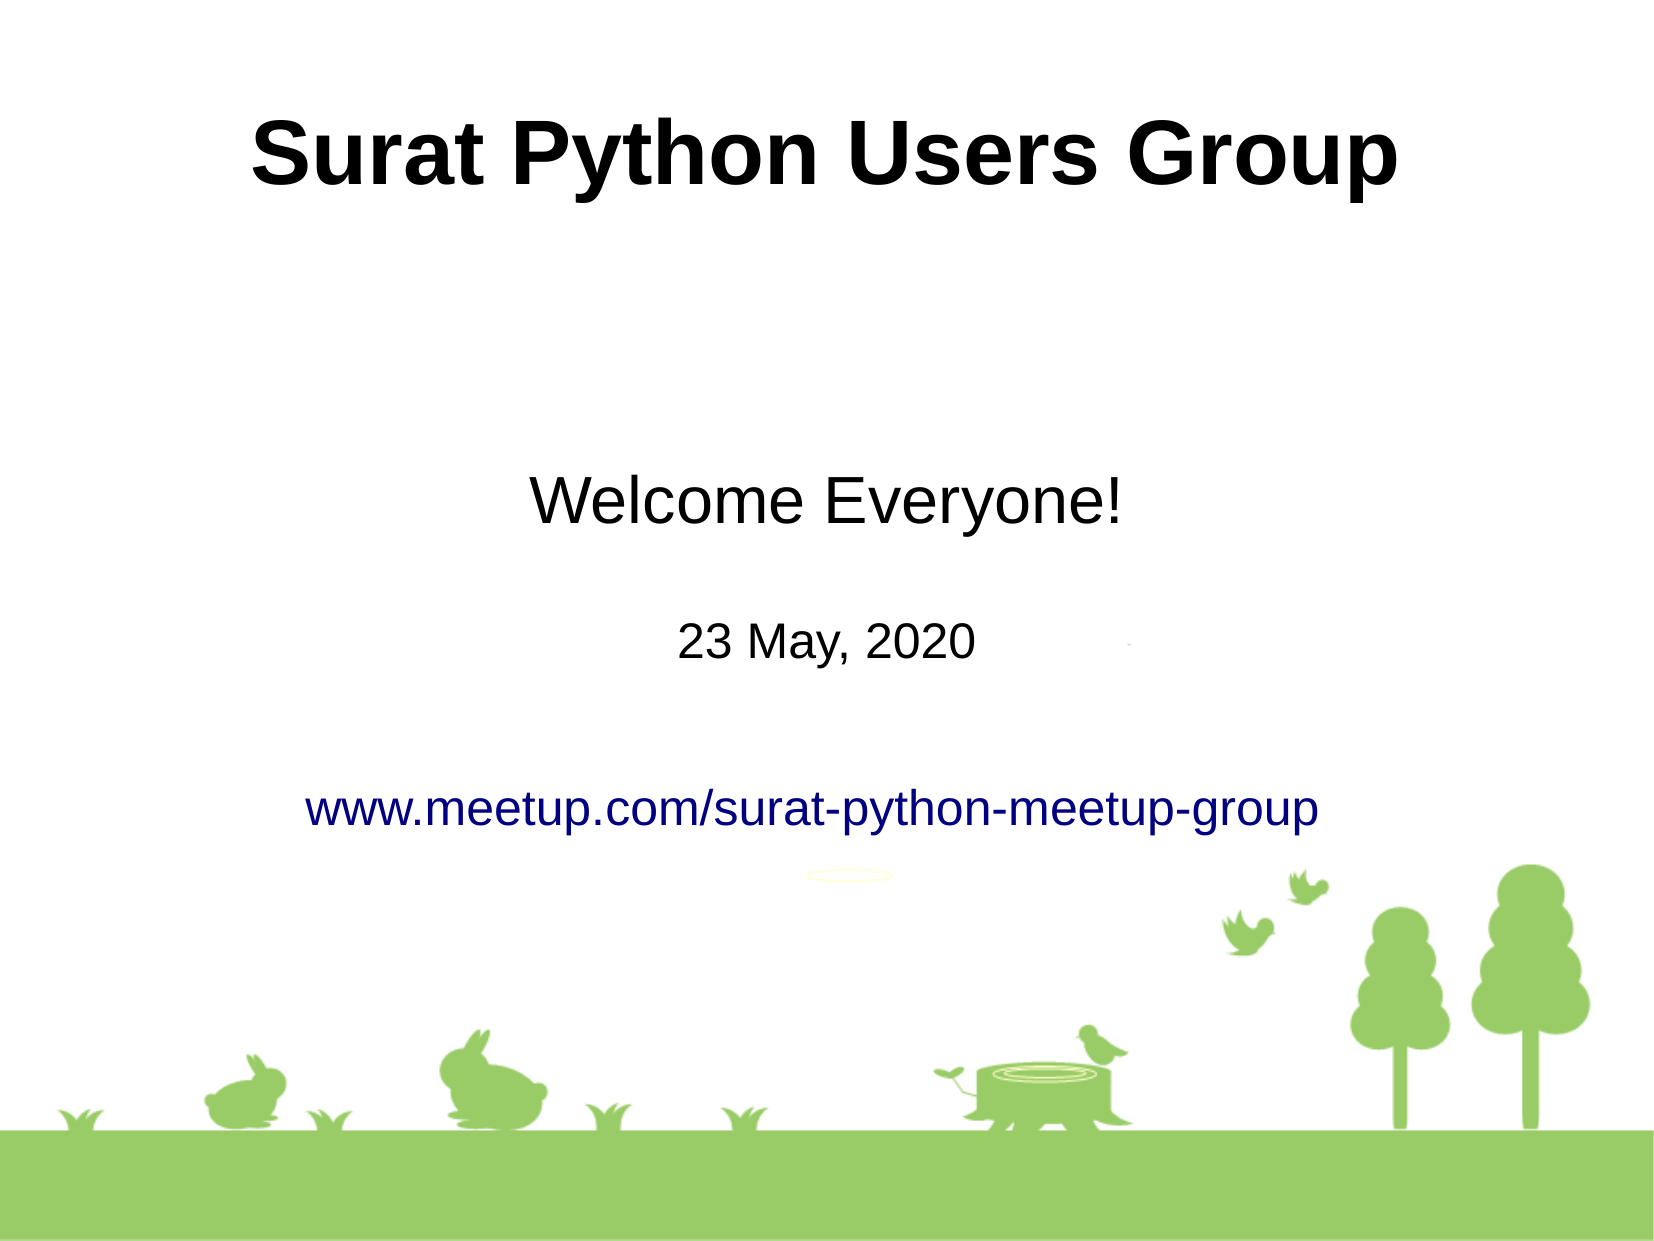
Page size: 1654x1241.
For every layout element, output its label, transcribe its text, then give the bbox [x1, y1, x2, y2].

subtitle Welcome Everyone! 23 May, 2020 www.meetup.com/surat-python-meetup-group [82, 290, 1571, 1010]
title Surat Python Users Group [82, 49, 1571, 257]
picture [0, 0, 1654, 1241]
